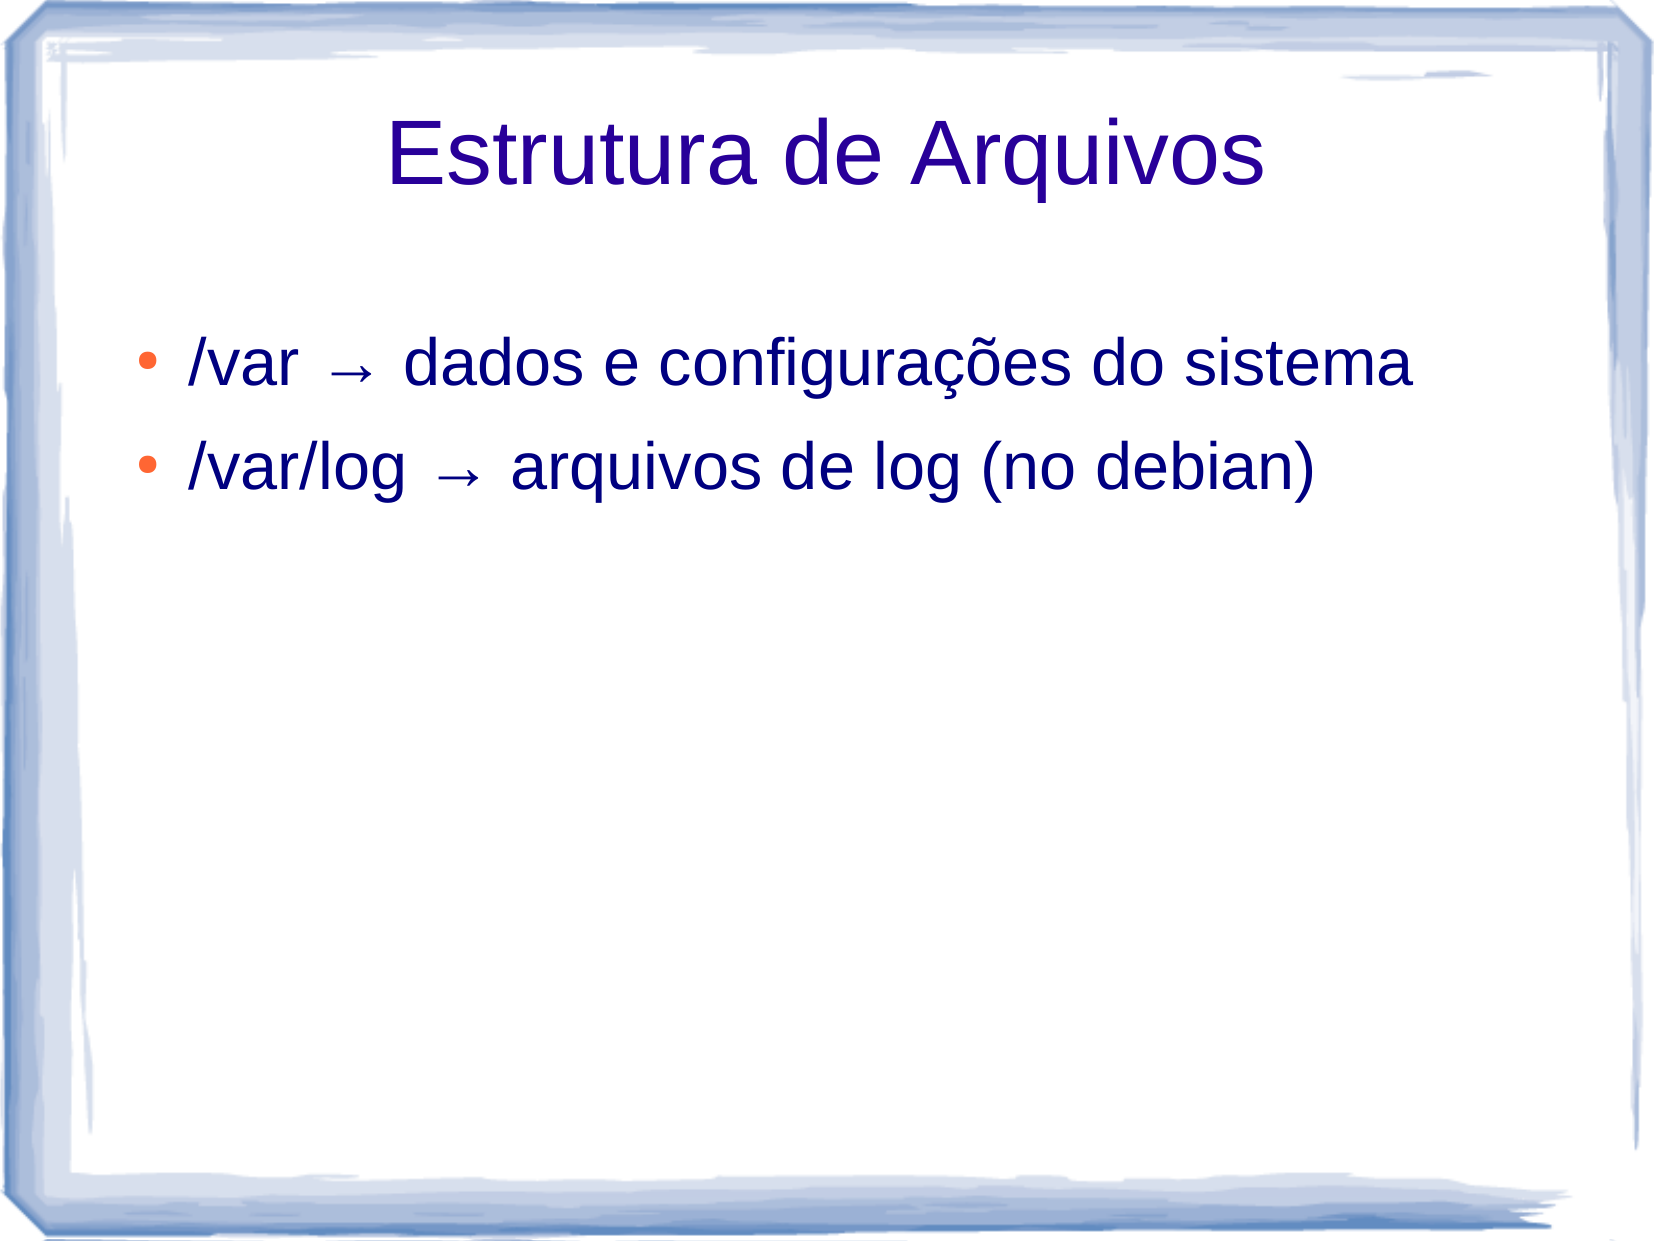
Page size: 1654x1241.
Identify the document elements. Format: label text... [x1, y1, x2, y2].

title Estrutura de Arquivos [82, 49, 1571, 257]
picture [0, 0, 1654, 1241]
list /var → dados e configurações do sistema /var/log → arquivos de log (no debian) [118, 324, 1571, 1045]
